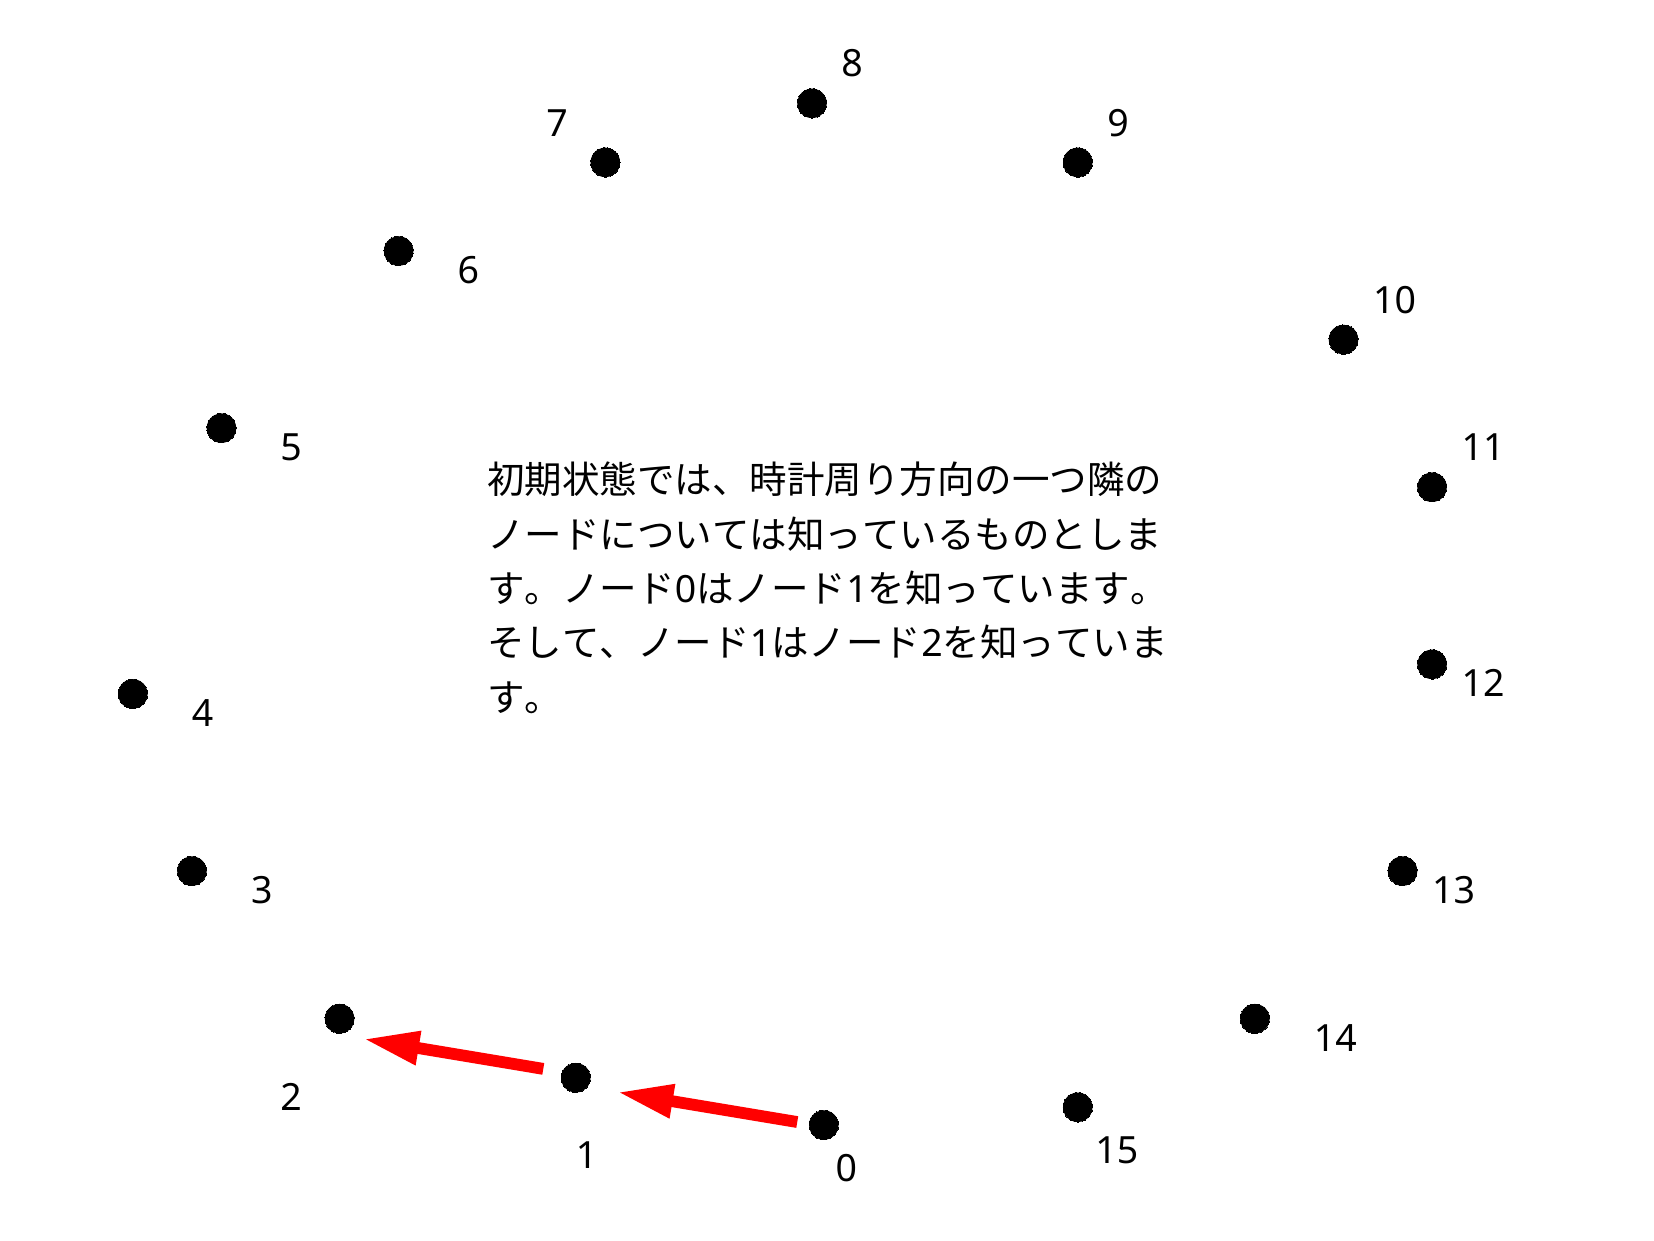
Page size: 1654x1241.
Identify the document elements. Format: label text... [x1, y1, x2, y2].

text_box 3 [236, 855, 296, 916]
text_box 14 [1299, 1003, 1388, 1064]
text_box 1 [561, 1121, 621, 1182]
text_box 7 [531, 88, 591, 149]
text_box [561, 1062, 591, 1093]
text_box [1417, 649, 1446, 680]
text_box 8 [826, 28, 886, 89]
text_box 15 [1080, 1115, 1182, 1176]
text_box [324, 1003, 355, 1034]
text_box [206, 413, 237, 443]
text_box 11 [1446, 413, 1536, 473]
text_box 5 [265, 412, 325, 473]
text_box [1387, 856, 1417, 886]
text_box [383, 236, 414, 266]
text_box 初期状態では、時計周り方向の一つ隣のノードについては知っているものとします。ノード0はノード1を知っています。 そして、ノード1はノード2を知っています。 [472, 442, 1241, 682]
text_box [118, 679, 148, 709]
text_box 10 [1358, 265, 1447, 326]
text_box 12 [1446, 649, 1536, 709]
text_box 9 [1092, 88, 1152, 149]
text_box 2 [265, 1063, 384, 1123]
text_box [1062, 1092, 1093, 1123]
text_box [1062, 147, 1093, 178]
text_box 4 [177, 678, 237, 739]
text_box [1328, 324, 1359, 355]
text_box [177, 856, 207, 886]
text_box [590, 147, 621, 178]
text_box [809, 1110, 839, 1140]
text_box 6 [442, 236, 502, 296]
text_box [797, 88, 827, 119]
text_box [1240, 1003, 1270, 1034]
text_box [1417, 472, 1447, 502]
text_box 13 [1417, 855, 1506, 916]
text_box 0 [820, 1133, 880, 1194]
